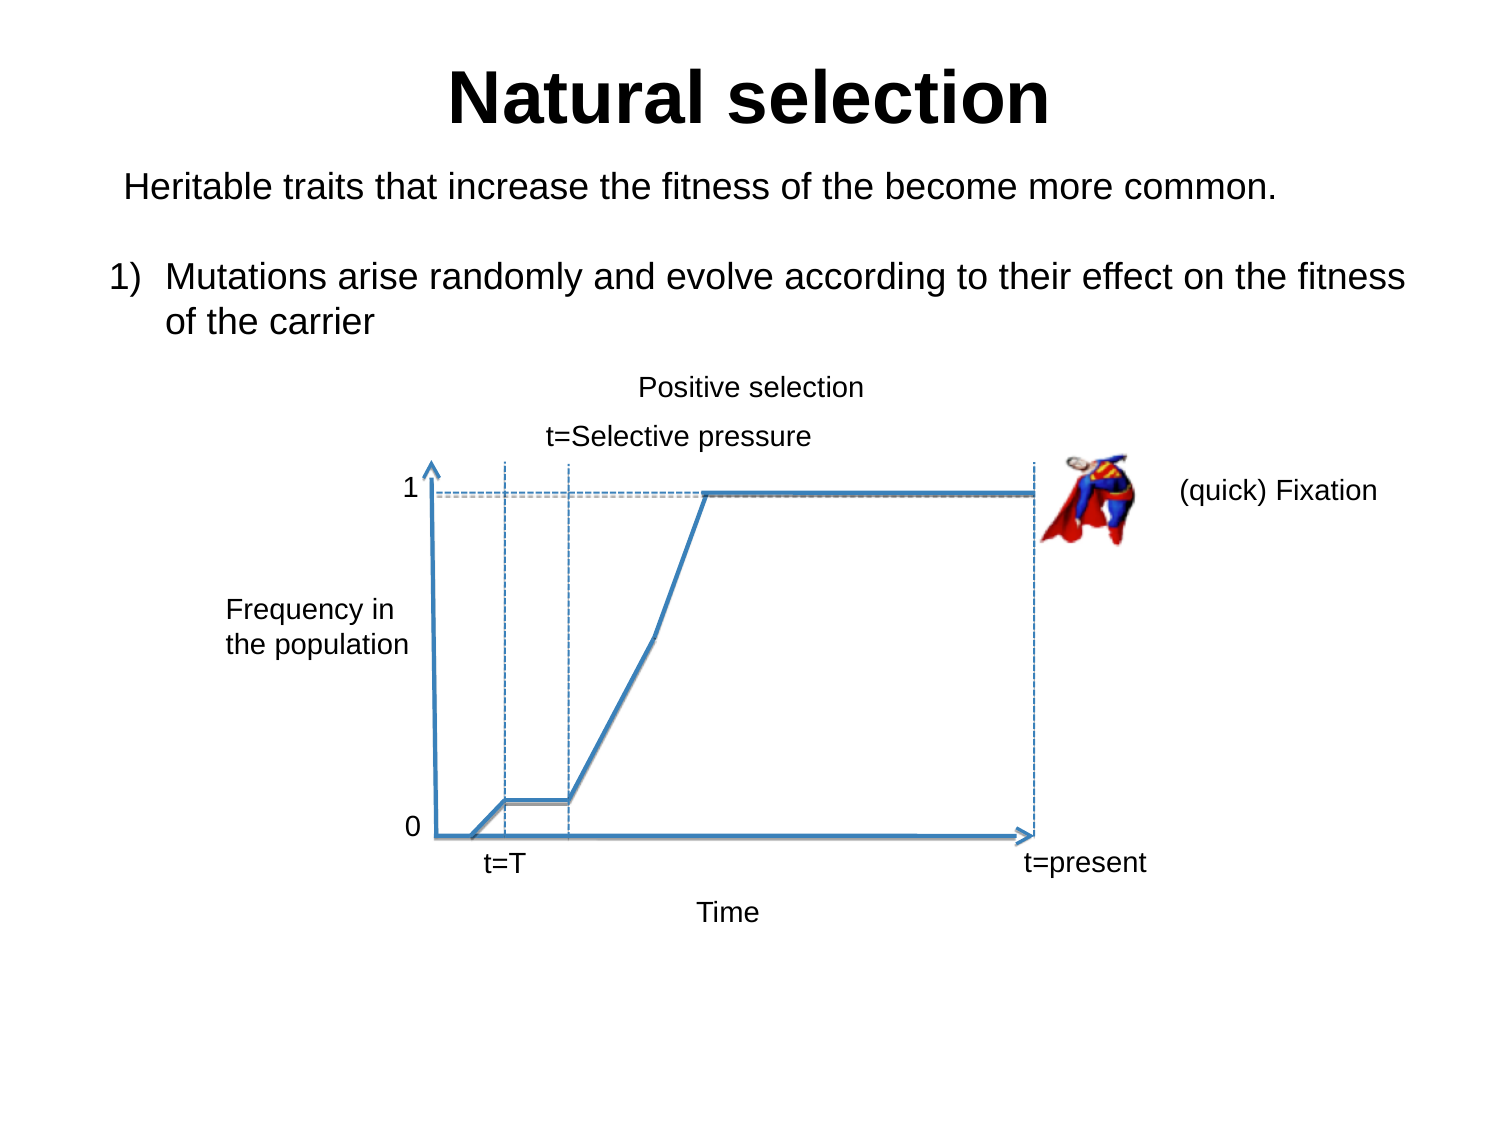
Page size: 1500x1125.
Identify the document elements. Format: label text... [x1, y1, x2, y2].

text_box (quick) Fixation [1164, 463, 1393, 514]
text_box 0 [390, 799, 436, 850]
text_box Positive selection [623, 360, 880, 411]
text_box t=Selective pressure [531, 409, 828, 460]
title Natural selection [75, 0, 1425, 146]
text_box 1 [387, 460, 434, 511]
text_box t=T [468, 837, 542, 887]
list Heritable traits that increase the fitness of the become more common. Mutations arise randomly and evolve according to their effect on the fitness of the carrier [75, 146, 1425, 363]
text_box Frequency in the population [210, 583, 432, 669]
picture [1036, 436, 1143, 567]
text_box Time [681, 886, 799, 937]
text_box t=present [1009, 835, 1162, 886]
